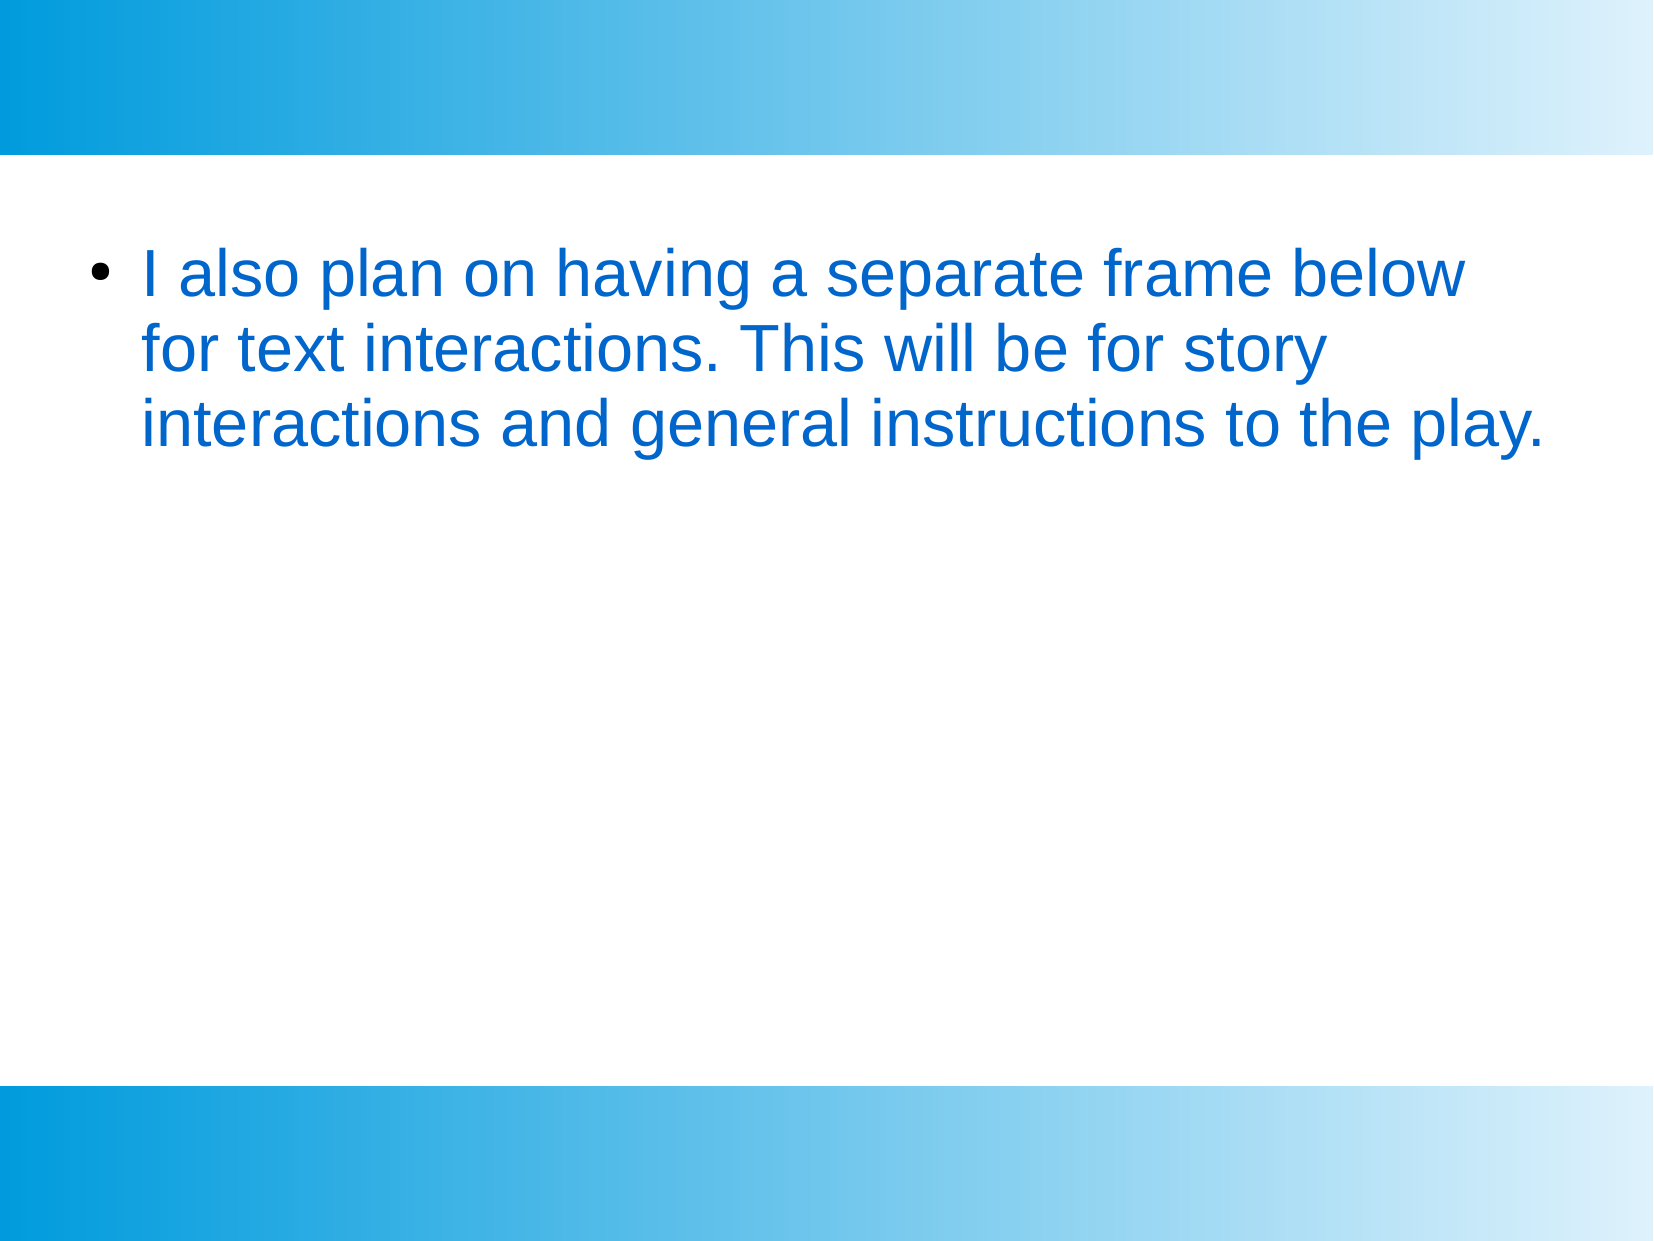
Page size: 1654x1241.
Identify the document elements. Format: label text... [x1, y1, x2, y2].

list I also plan on having a separate frame below for text interactions. This will be for story interactions and general instructions to the play. [70, 236, 1560, 956]
